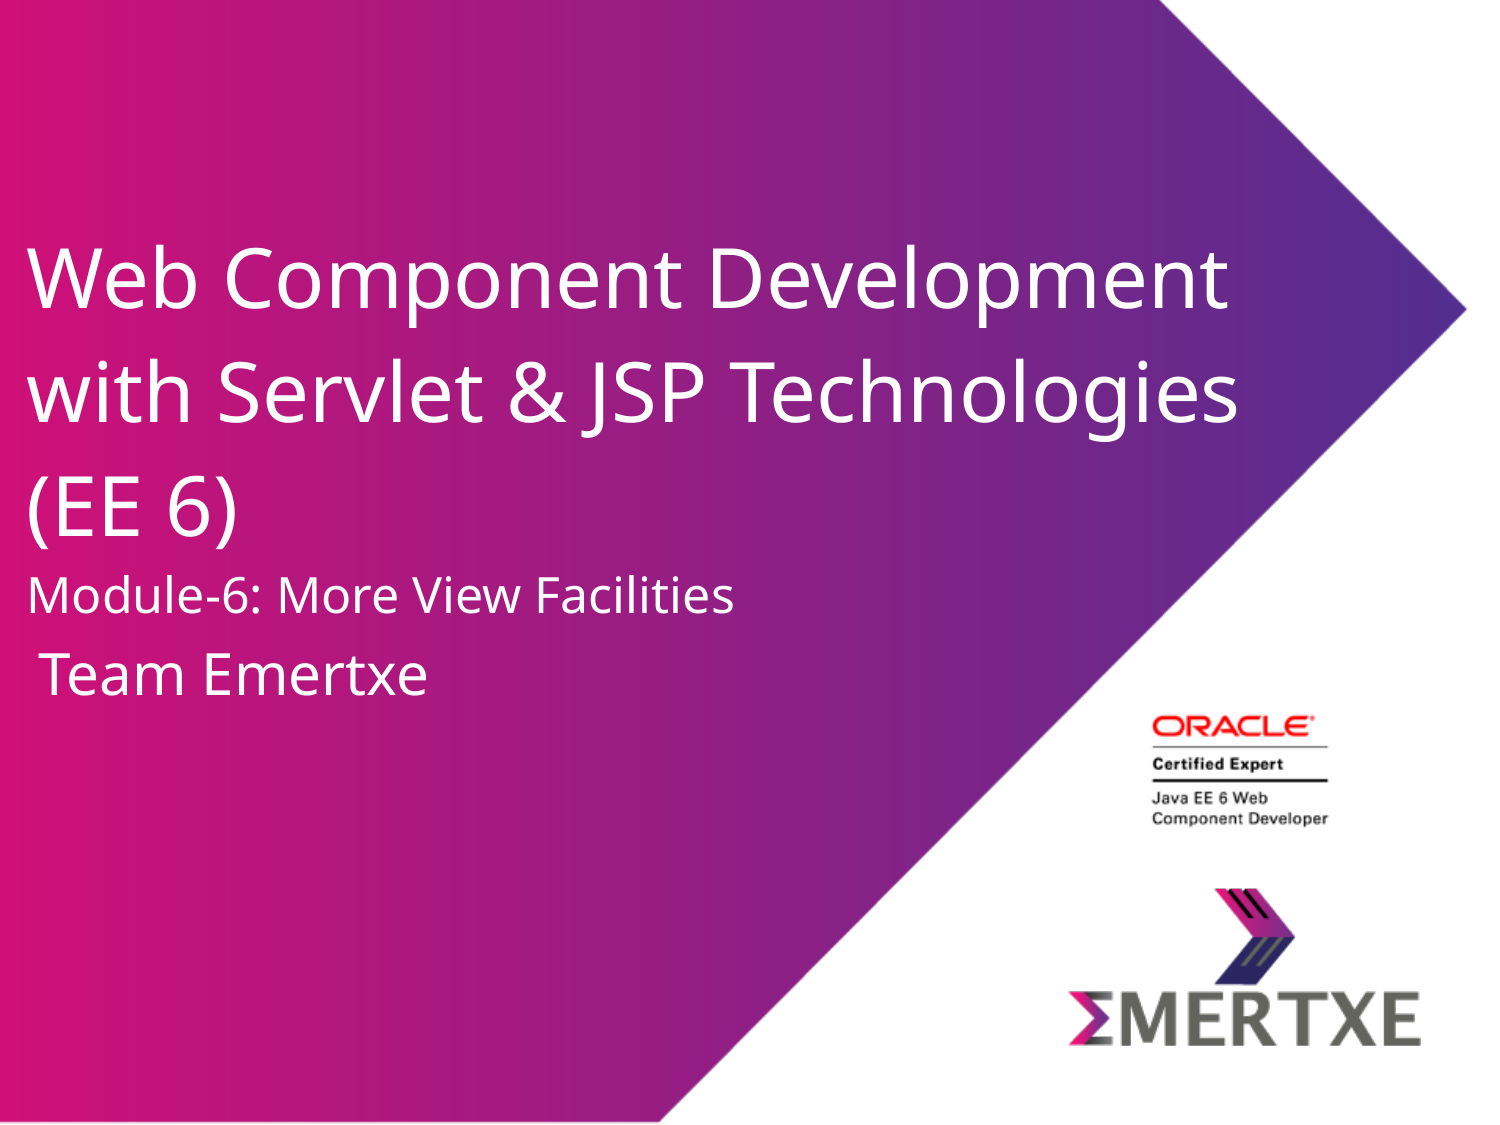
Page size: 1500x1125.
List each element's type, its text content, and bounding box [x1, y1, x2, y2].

text_box Team Emertxe [23, 625, 615, 709]
picture [0, 0, 1500, 1125]
text_box Web Component Development with Servlet & JSP Technologies (EE 6) Module-6: More View Facilities [11, 212, 1371, 709]
